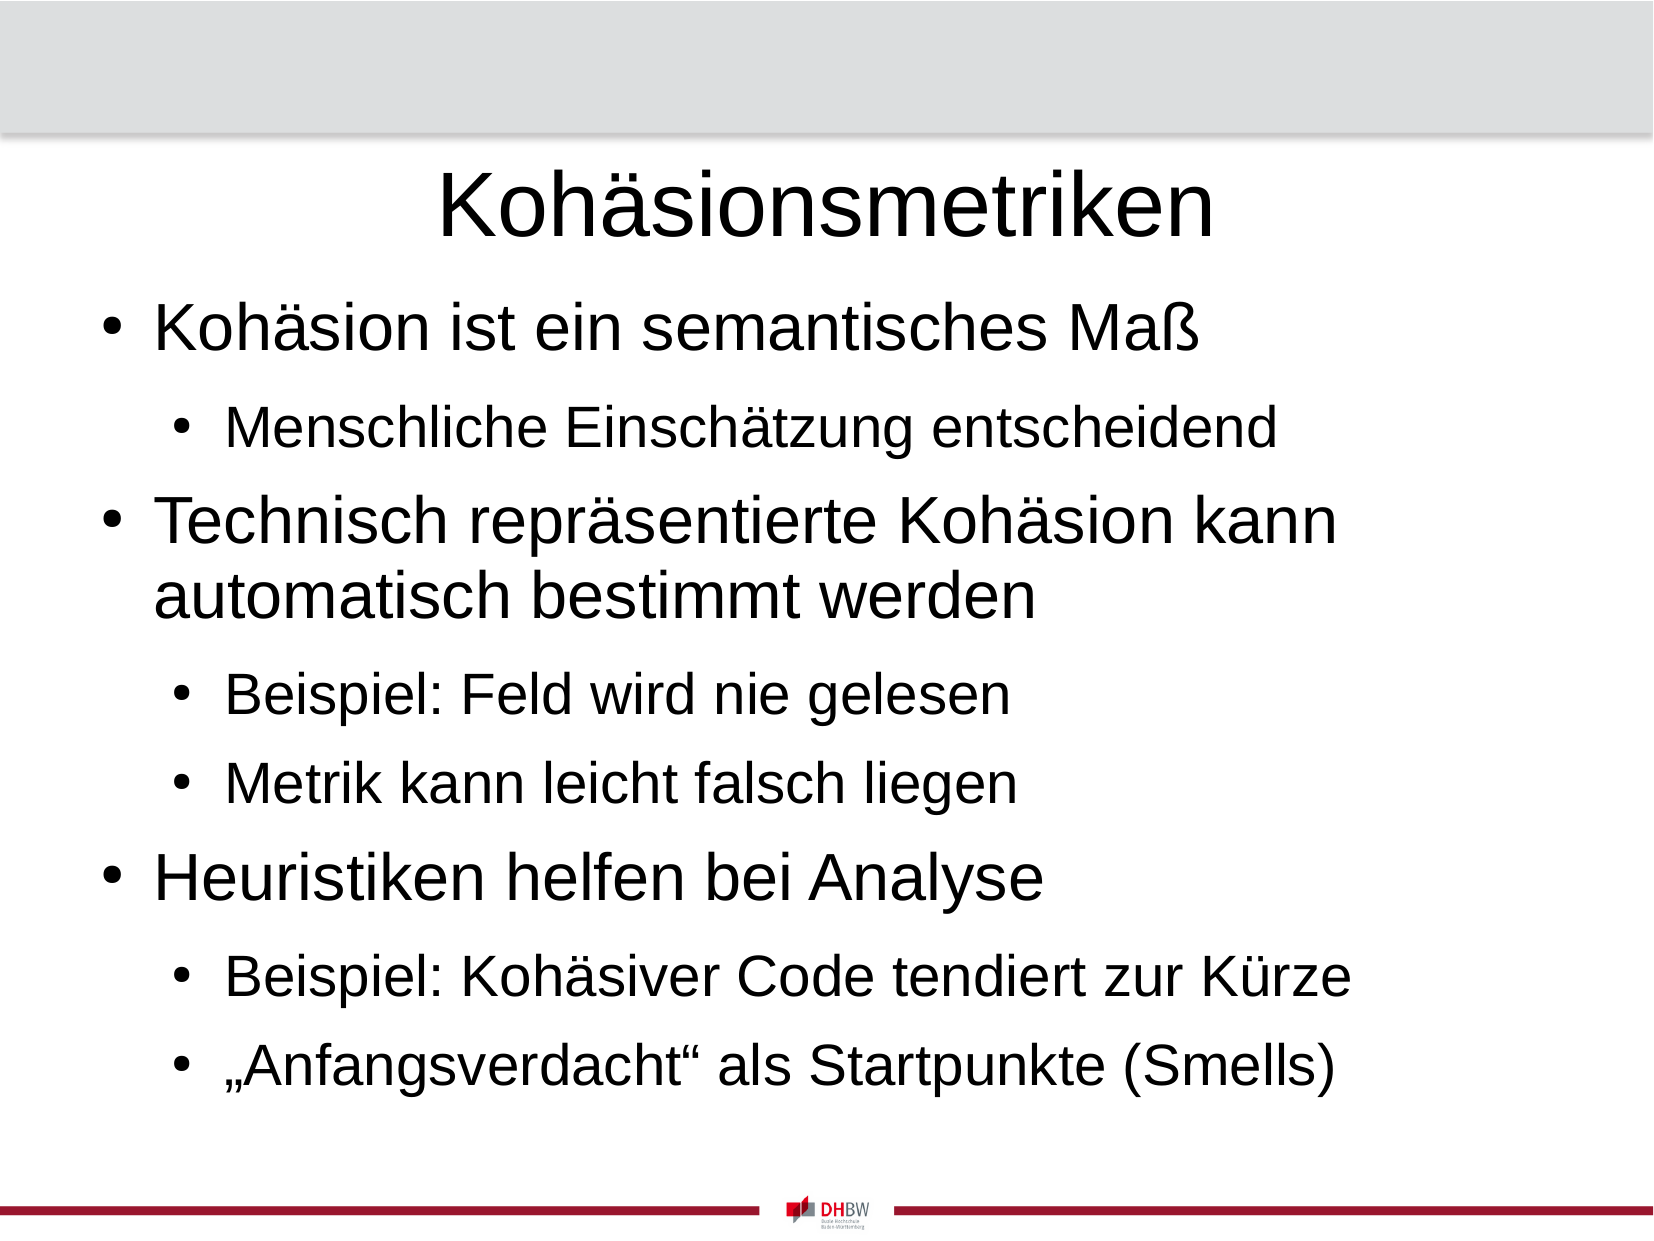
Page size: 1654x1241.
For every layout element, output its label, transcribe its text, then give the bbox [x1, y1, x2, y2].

picture [0, 1, 1654, 1237]
list Kohäsion ist ein semantisches Maß Menschliche Einschätzung entscheidend Technisch repräsentierte Kohäsion kann automatisch bestimmt werden Beispiel: Feld wird nie gelesen Metrik kann leicht falsch liegen Heuristiken helfen bei Analyse Beispiel: Kohäsiver Code tendiert zur Kürze „Anfangsverdacht“ als Startpunkte (Smells) [82, 290, 1571, 1098]
title Kohäsionsmetriken [82, 49, 1571, 257]
